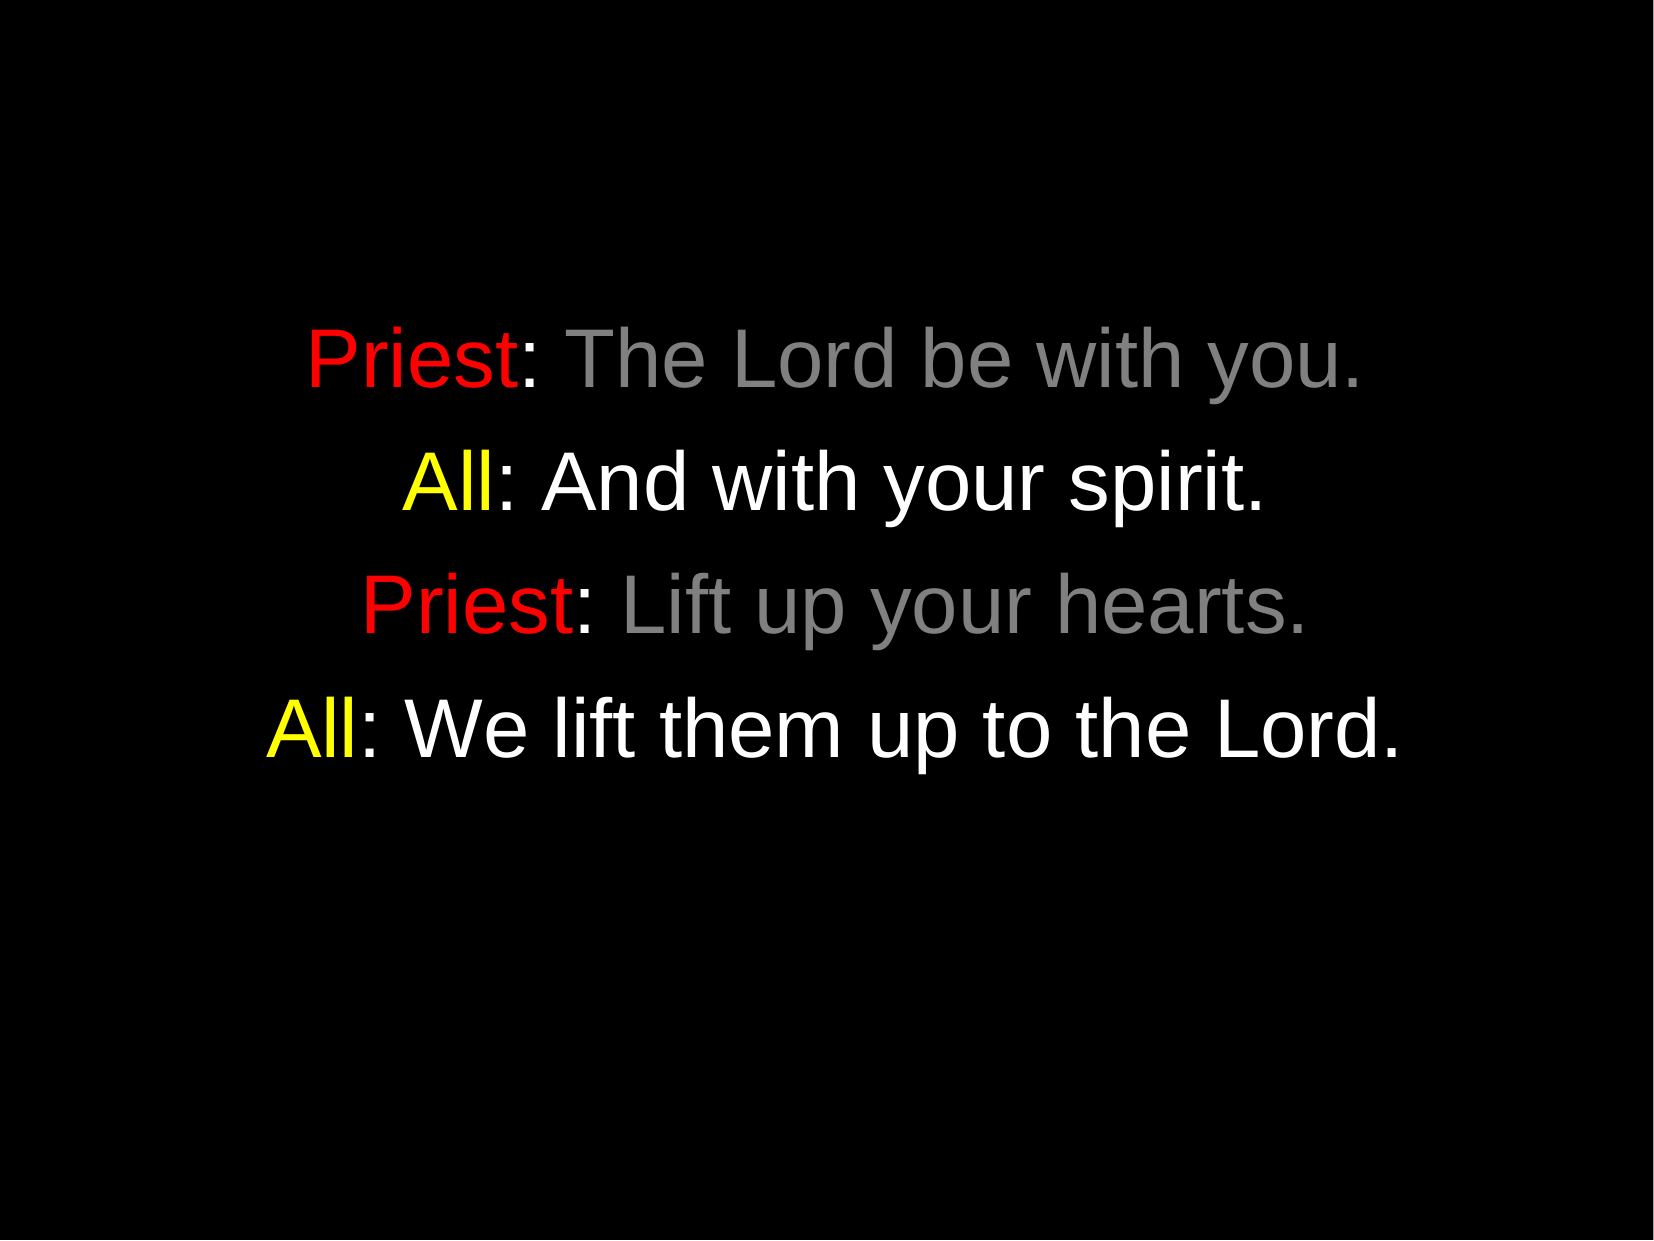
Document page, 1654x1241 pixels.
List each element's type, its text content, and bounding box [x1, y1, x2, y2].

list Priest: The Lord be with you. All: And with your spirit. Priest: Lift up your hearts. All: We lift them up to the Lord. [0, 307, 1654, 1027]
